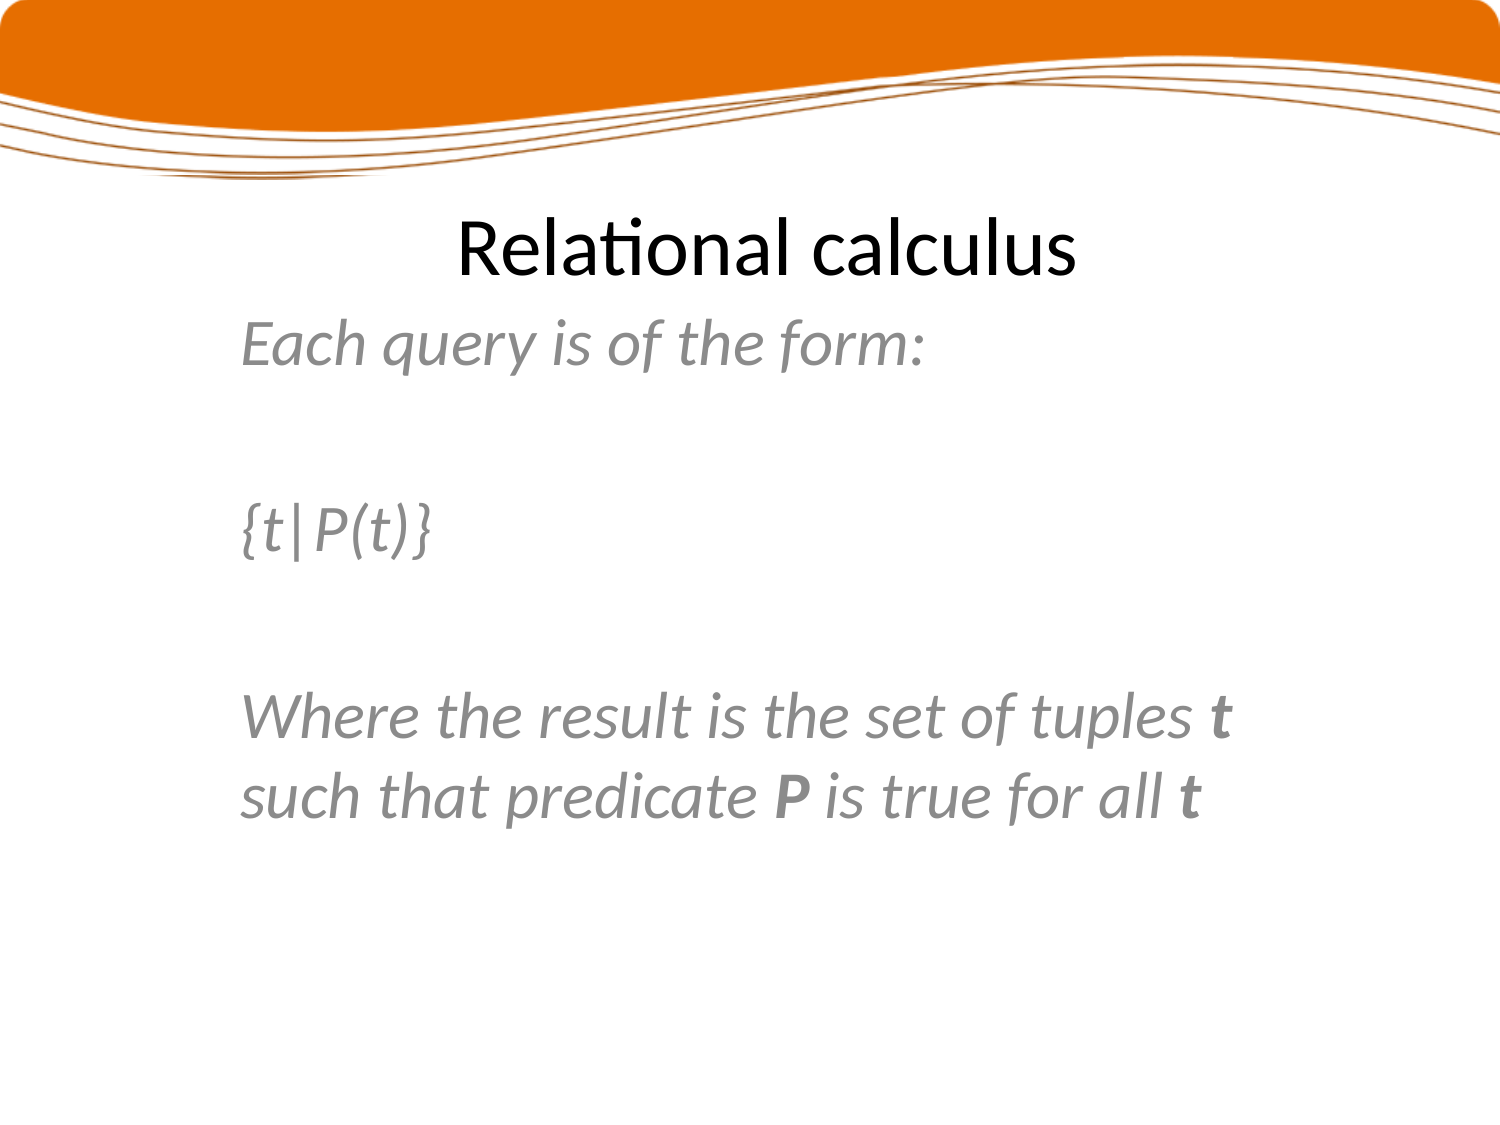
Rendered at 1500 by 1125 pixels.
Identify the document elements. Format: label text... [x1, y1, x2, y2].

picture [0, 0, 1500, 180]
subtitle Each query is of the form: {t|P(t)} Where the result is the set of tuples t such that predicate P is true for all t [225, 290, 1306, 988]
text_box Relational calculus [230, 184, 1306, 300]
